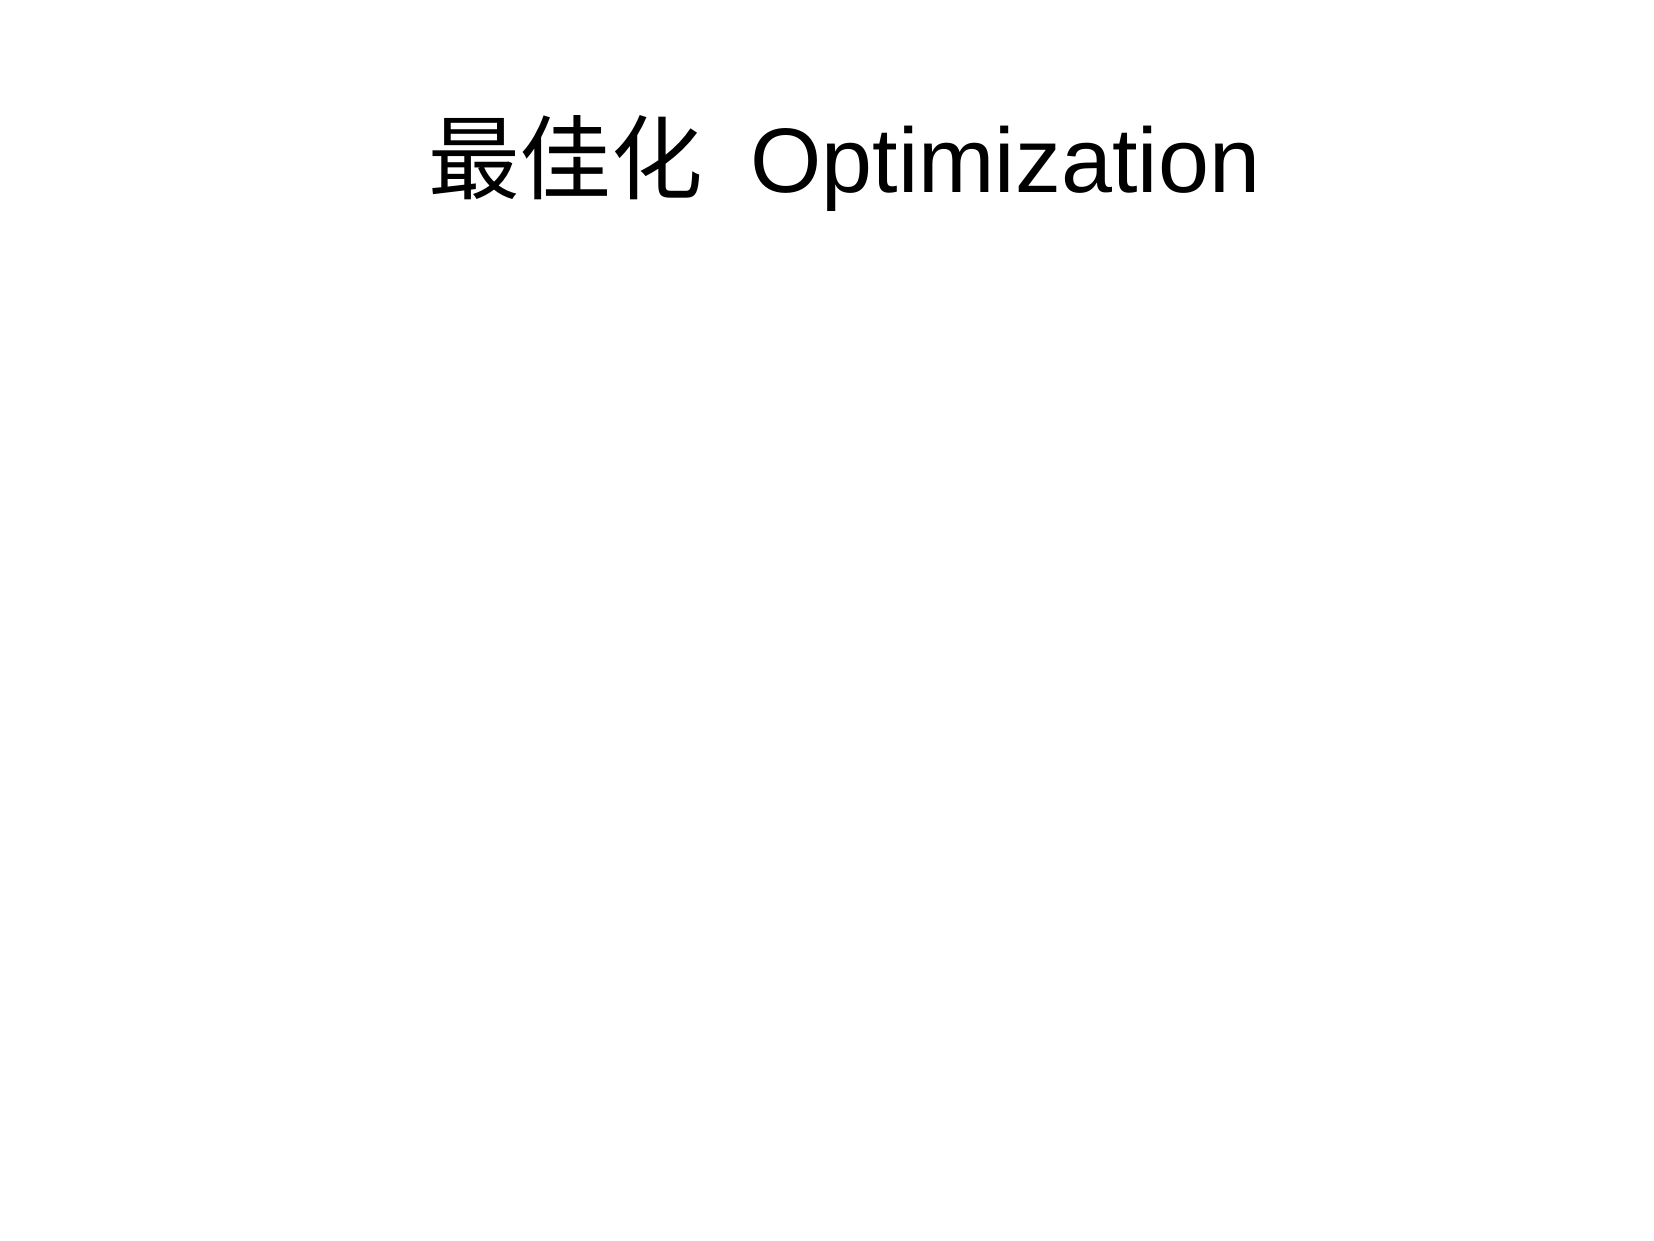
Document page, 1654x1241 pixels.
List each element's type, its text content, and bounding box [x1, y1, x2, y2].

title 最佳化 Optimization [82, 49, 1571, 257]
